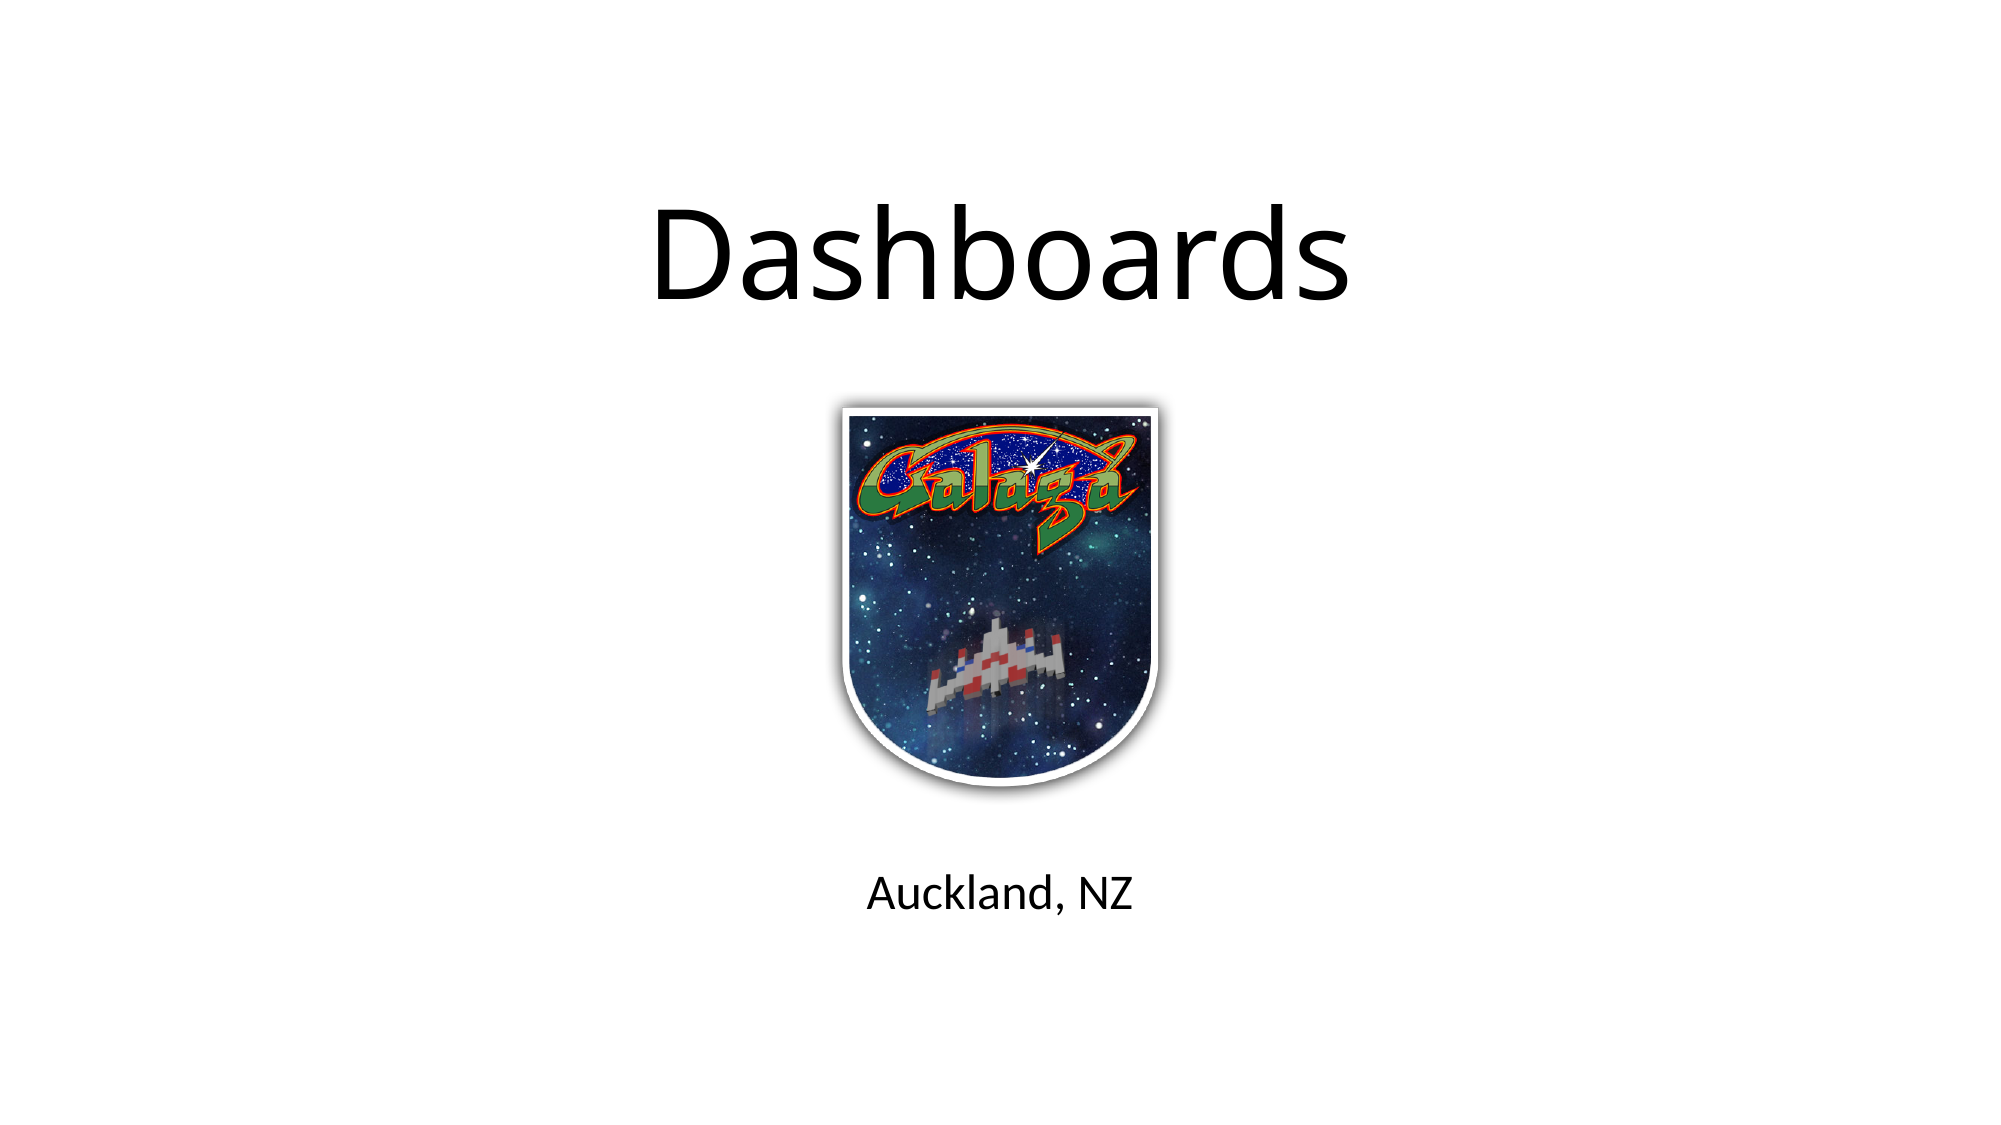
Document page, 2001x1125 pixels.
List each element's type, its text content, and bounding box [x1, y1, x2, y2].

subtitle Auckland, NZ [249, 702, 1750, 863]
picture [774, 371, 1225, 822]
title Dashboards [249, 184, 1750, 331]
